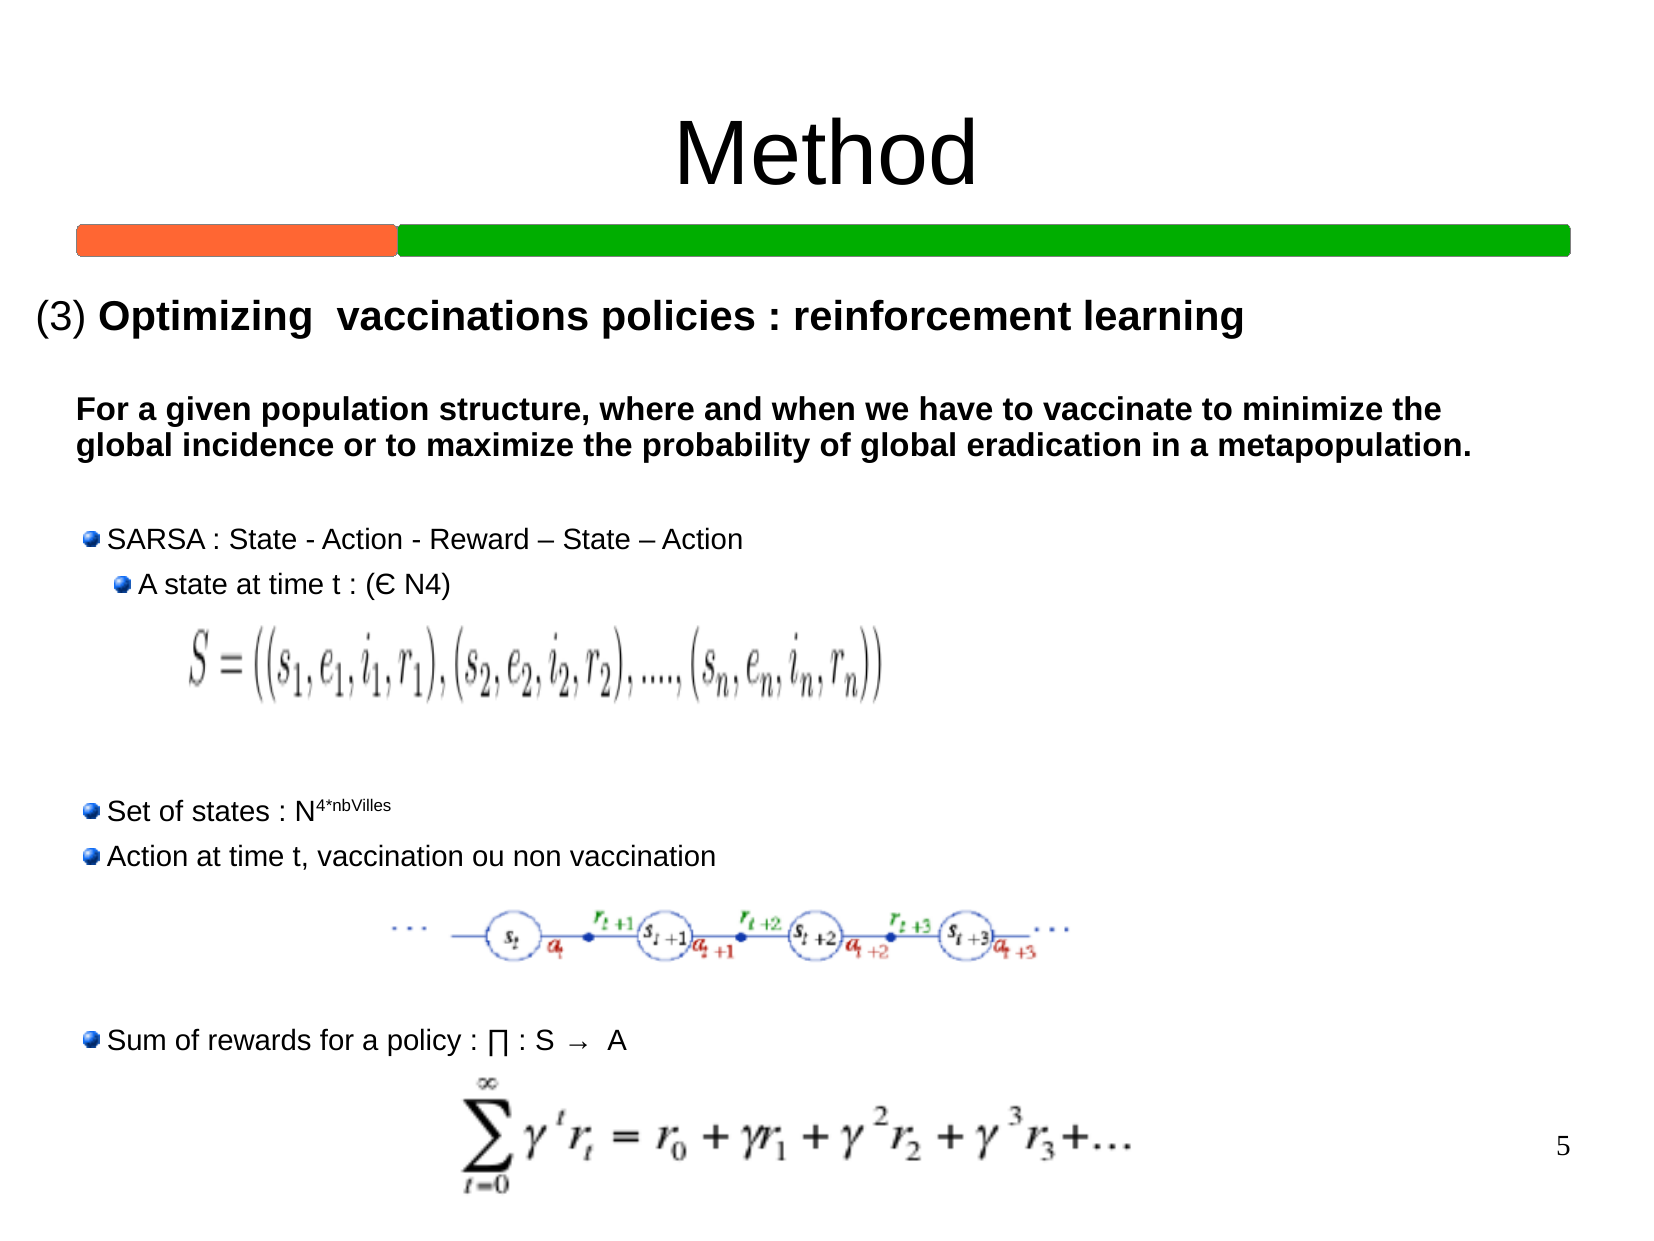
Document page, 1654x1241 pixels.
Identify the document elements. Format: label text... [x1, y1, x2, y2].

picture [354, 885, 1087, 981]
text_box (3) Optimizing vaccinations policies : reinforcement learning [35, 292, 1654, 355]
list For a given population structure, where and when we have to vaccinate to minimize the global incidence or to maximize the probability of global eradication in a metapopulation. SARSA : State - Action - Reward – State – Action A state at time t : (Є N4) Set of states : N4*nbVilles Action at time t, vaccination ou non vaccination Sum of rewards for a policy : ∏ : S → A [75, 355, 1531, 1060]
title Method [82, 49, 1571, 227]
text_box [76, 224, 1571, 257]
picture [165, 614, 1052, 741]
picture [437, 1074, 1146, 1201]
